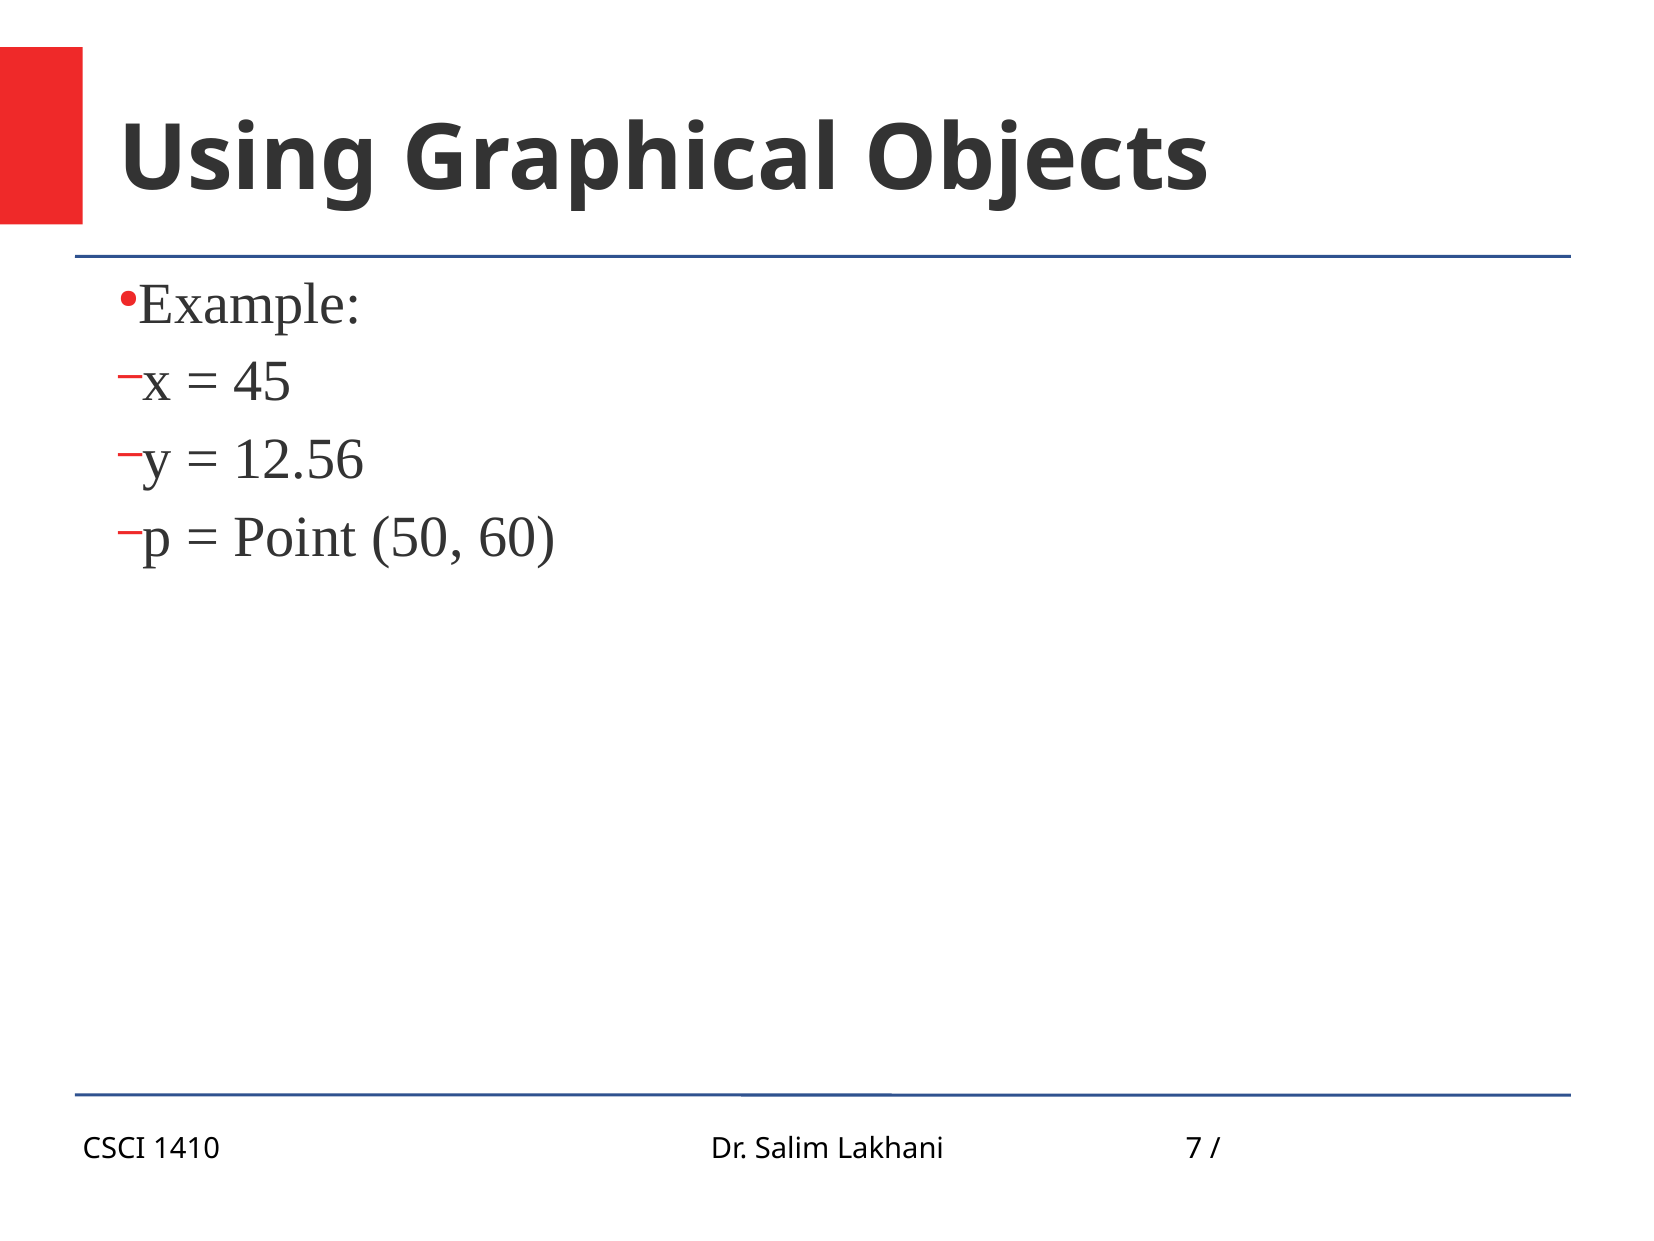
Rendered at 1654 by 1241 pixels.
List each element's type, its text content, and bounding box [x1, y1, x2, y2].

title Using Graphical Objects [118, 49, 1571, 257]
text_box Dr. Salim Lakhani [565, 1129, 1090, 1216]
text_box / [1185, 1129, 1571, 1216]
text_box CSCI 1410 [82, 1129, 468, 1216]
list Example: x = 45 y = 12.56 p = Point (50, 60) [118, 265, 1536, 1081]
